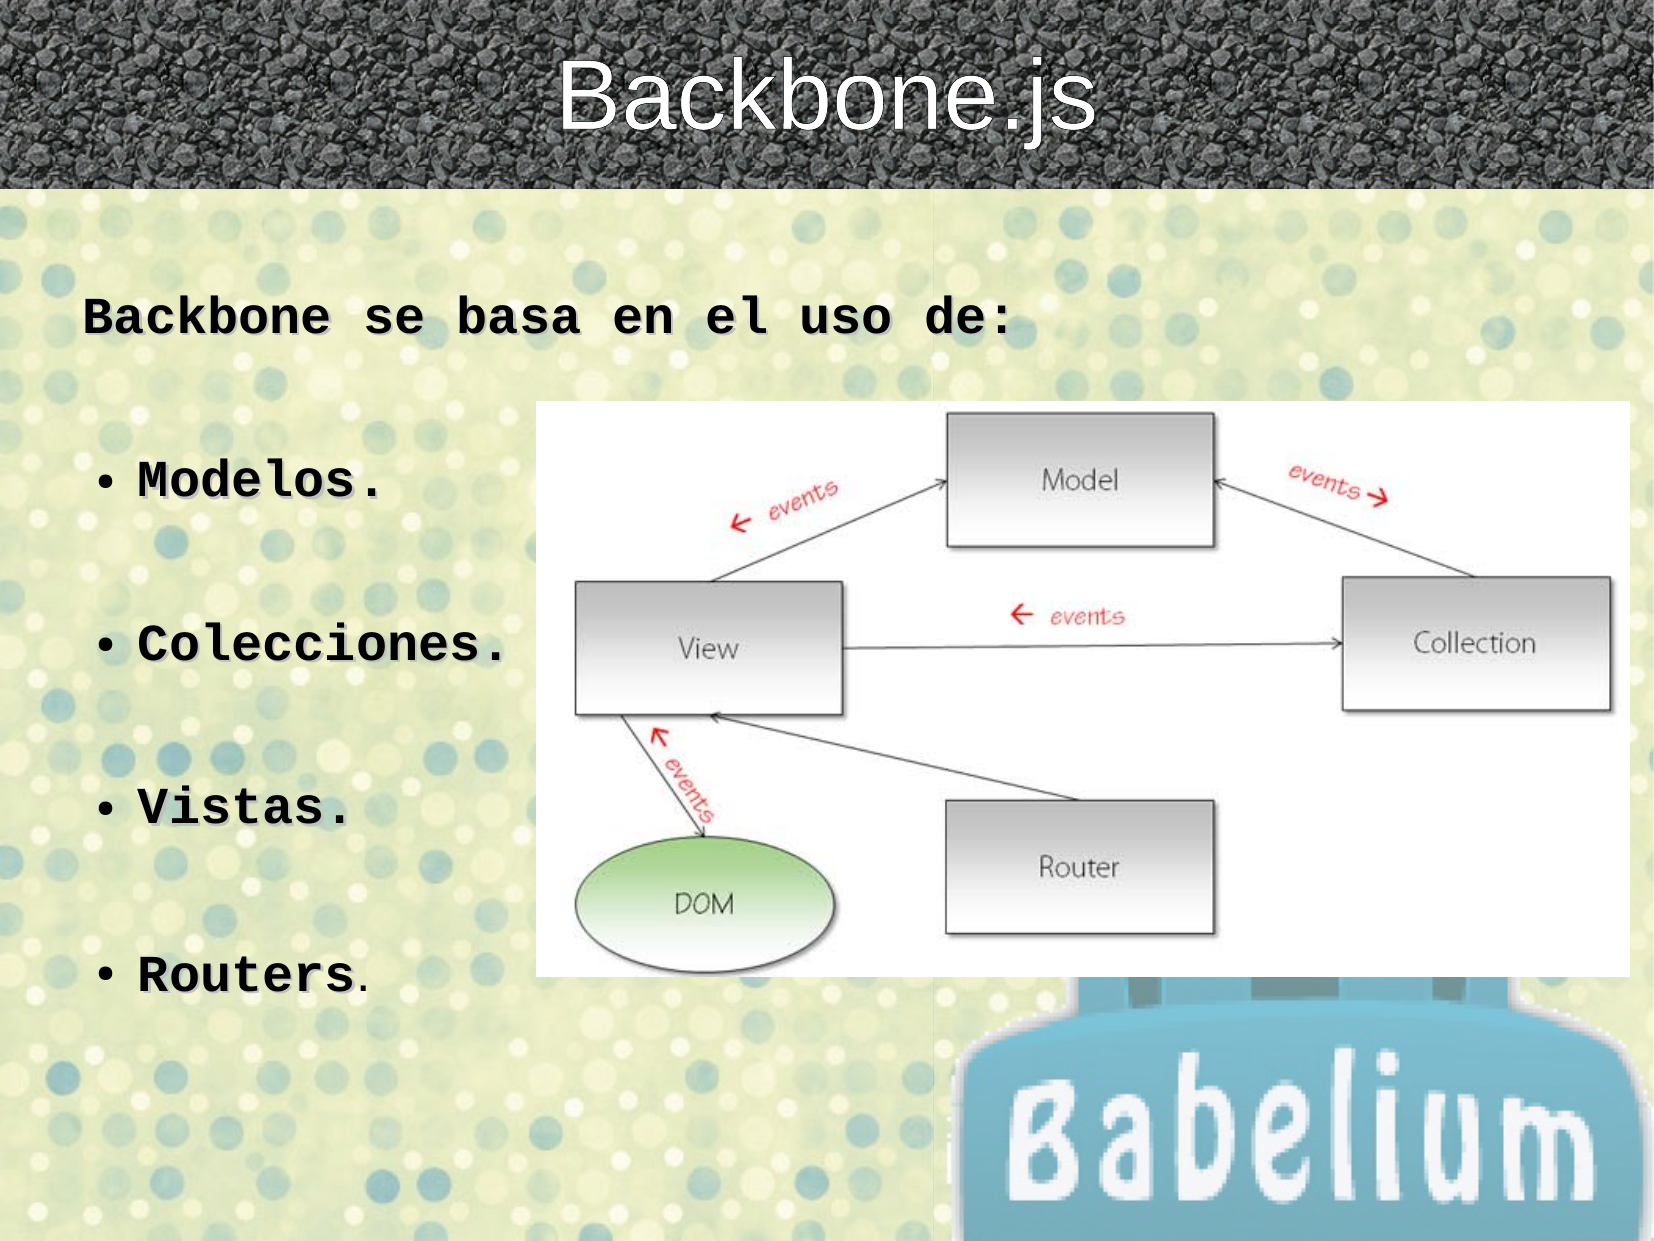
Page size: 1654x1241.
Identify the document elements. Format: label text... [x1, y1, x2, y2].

title Backbone.js [0, 0, 1654, 189]
list Backbone se basa en el uso de: Modelos. Colecciones. Vistas. Routers. [82, 290, 1571, 1010]
picture [0, 189, 1654, 1241]
